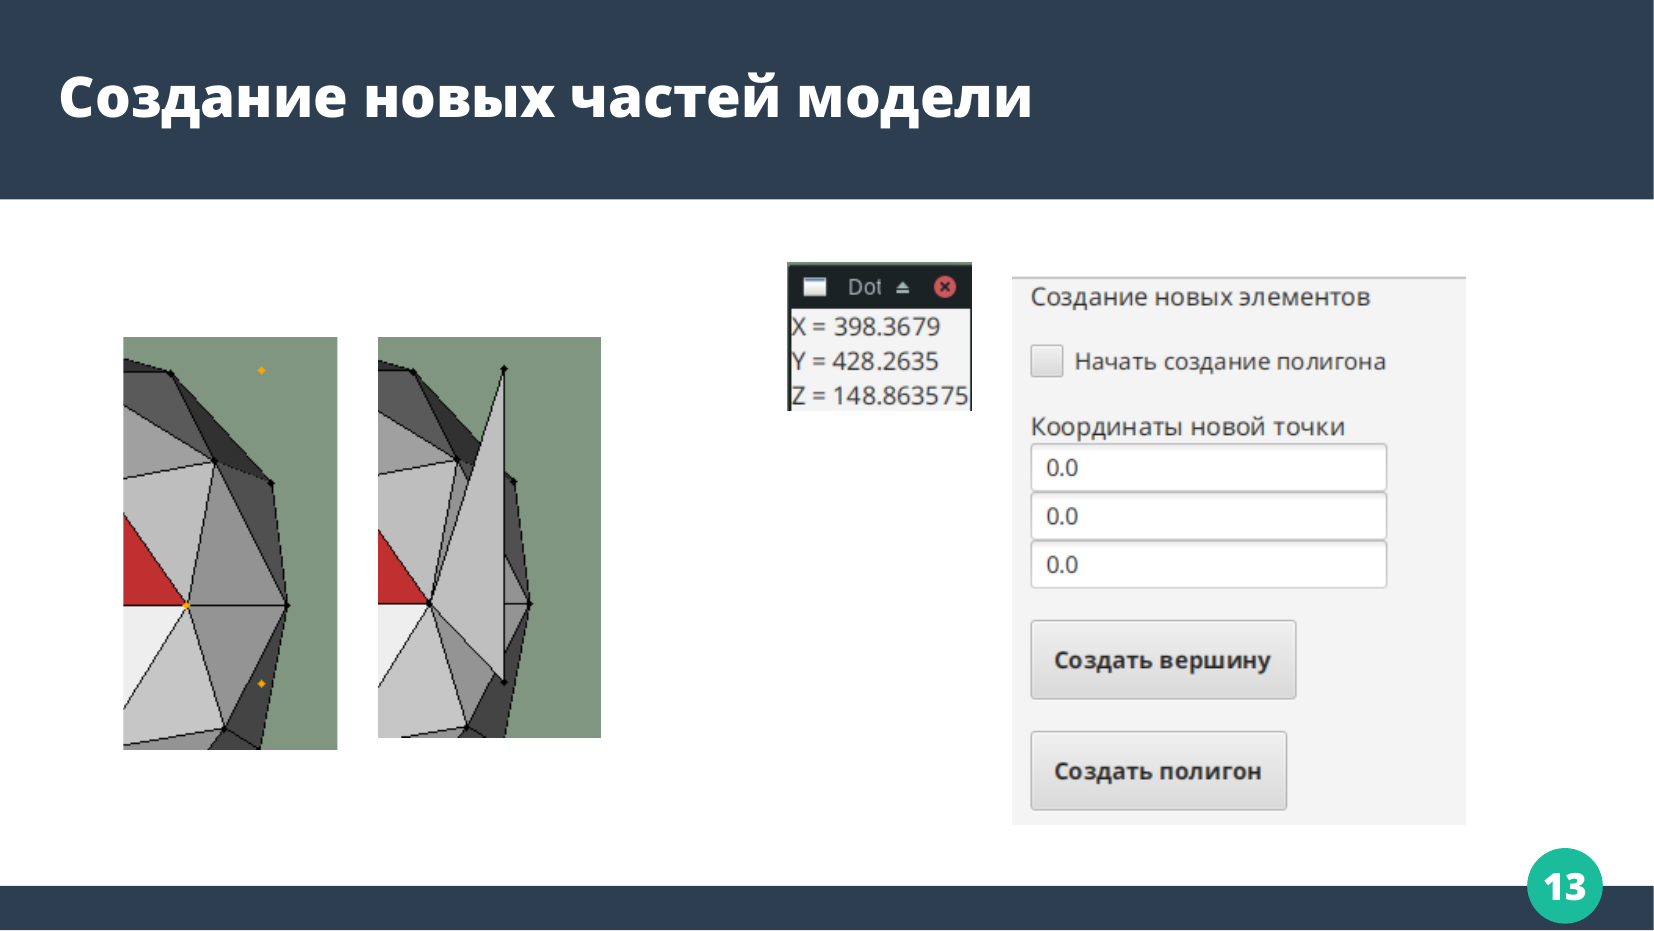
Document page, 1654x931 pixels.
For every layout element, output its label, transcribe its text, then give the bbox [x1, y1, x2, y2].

picture [378, 337, 601, 738]
picture [123, 337, 338, 750]
picture [787, 262, 972, 411]
title Создание новых частей модели [59, 37, 1595, 155]
picture [1012, 276, 1466, 826]
